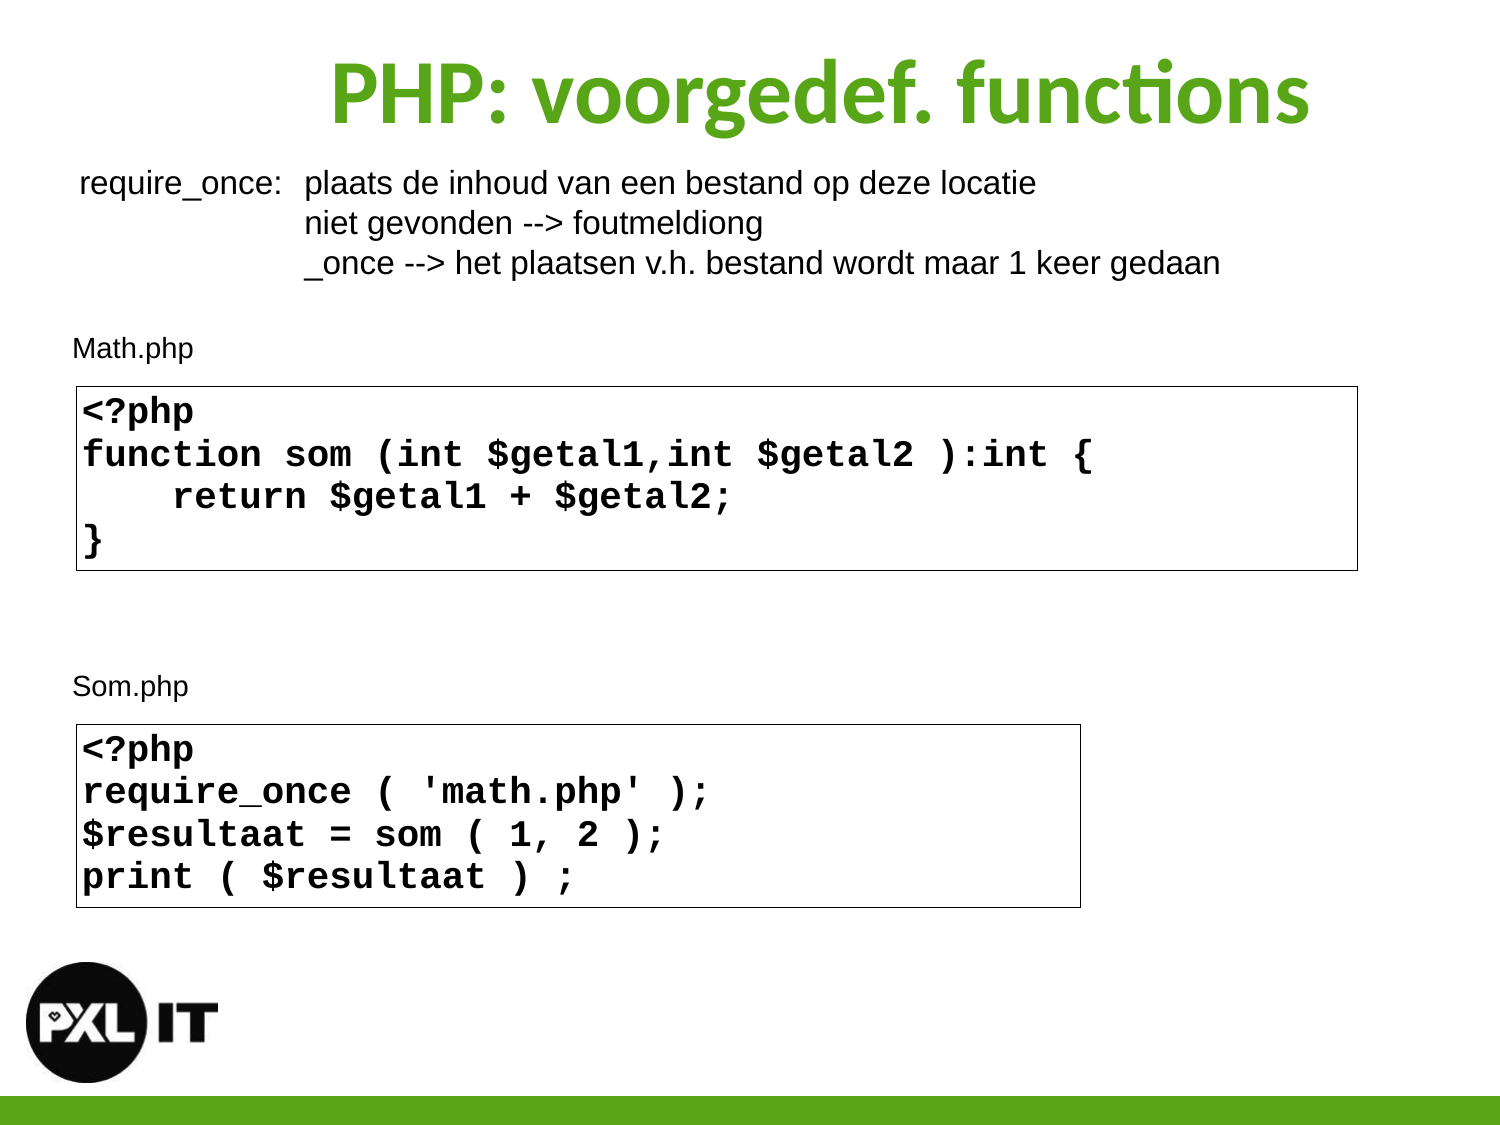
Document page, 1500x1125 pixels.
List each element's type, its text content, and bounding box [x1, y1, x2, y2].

picture [26, 962, 218, 1083]
table_header <?php function som (int $getal1,int $getal2 ):int { return $getal1 + $getal2; } [77, 387, 1357, 570]
text_box PHP: voorgedef. functions [201, 24, 1440, 151]
table_header <?php require_once ( 'math.php' ); $resultaat = som ( 1, 2 ); print ( $resultaat ) ; [77, 725, 1080, 907]
text_box Math.php [57, 314, 430, 387]
text_box Som.php [57, 652, 430, 725]
text_box require_once: plaats de inhoud van een bestand op deze locatie niet gevonden --> foutmeldiong _once --> het plaatsen v.h. bestand wordt maar 1 keer gedaan [64, 146, 1305, 227]
